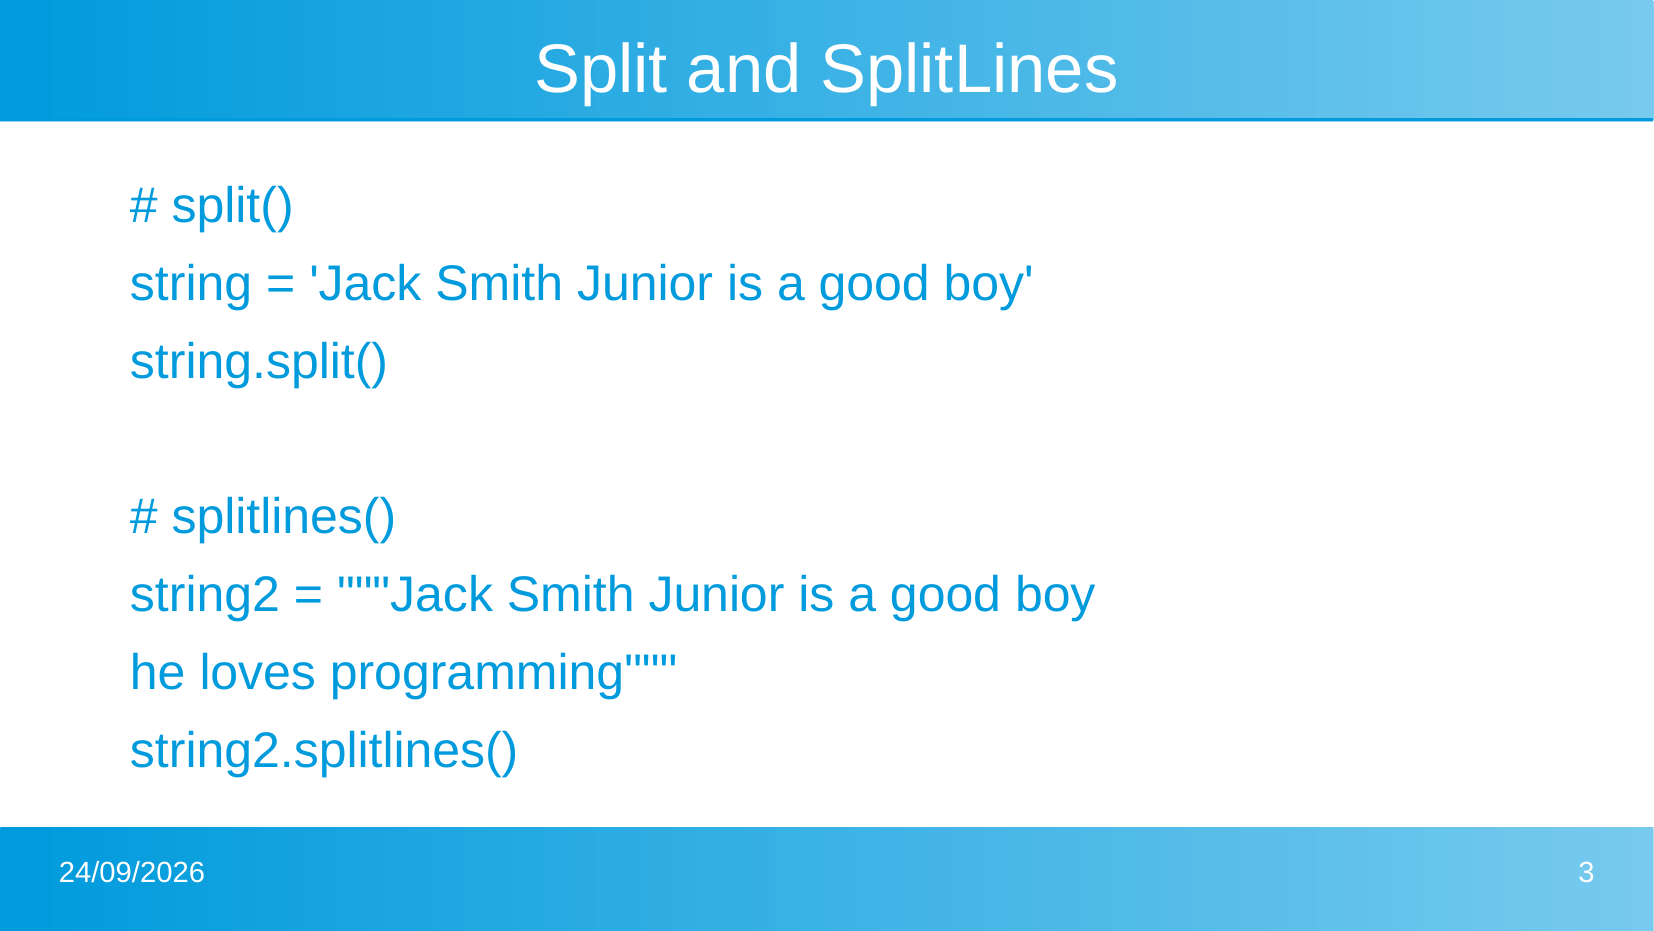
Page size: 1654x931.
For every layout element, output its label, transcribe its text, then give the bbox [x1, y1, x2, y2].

list # split() string = 'Jack Smith Junior is a good boy' string.split() # splitlines() string2 = """Jack Smith Junior is a good boy he loves programming""" string2.splitlines() [59, 177, 1595, 768]
title Split and SplitLines [59, 29, 1595, 108]
